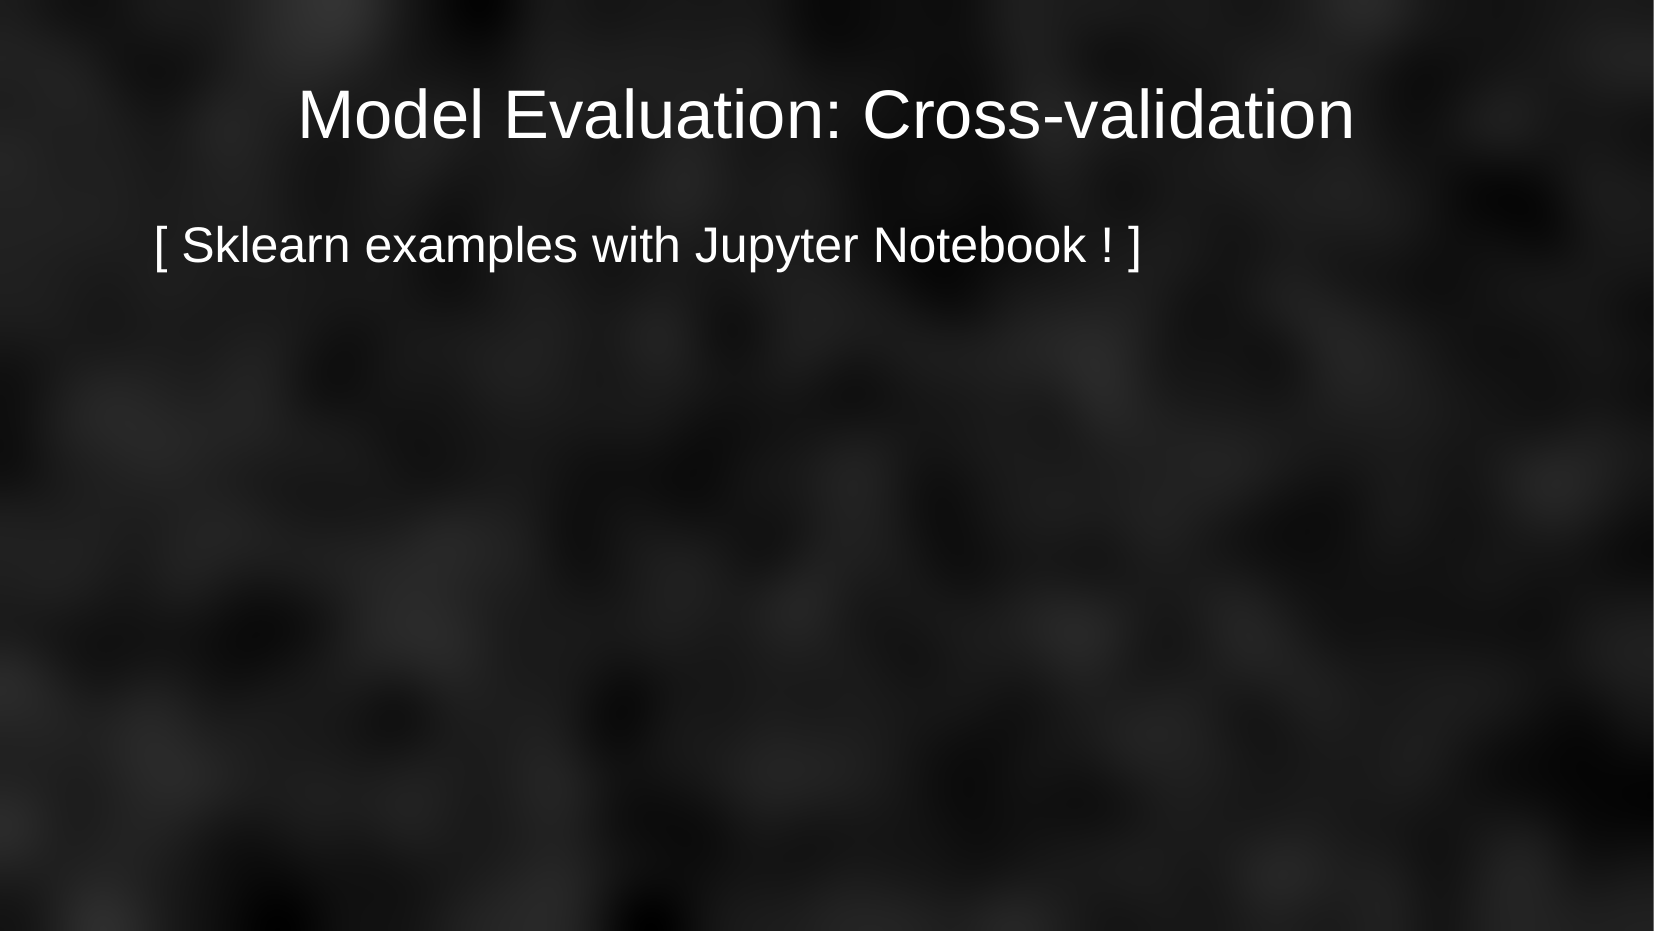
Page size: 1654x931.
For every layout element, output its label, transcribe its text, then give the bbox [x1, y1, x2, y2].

title Model Evaluation: Cross-validation [82, 37, 1571, 193]
picture [0, 0, 1654, 931]
list [ Sklearn examples with Jupyter Notebook ! ] [82, 217, 1571, 758]
